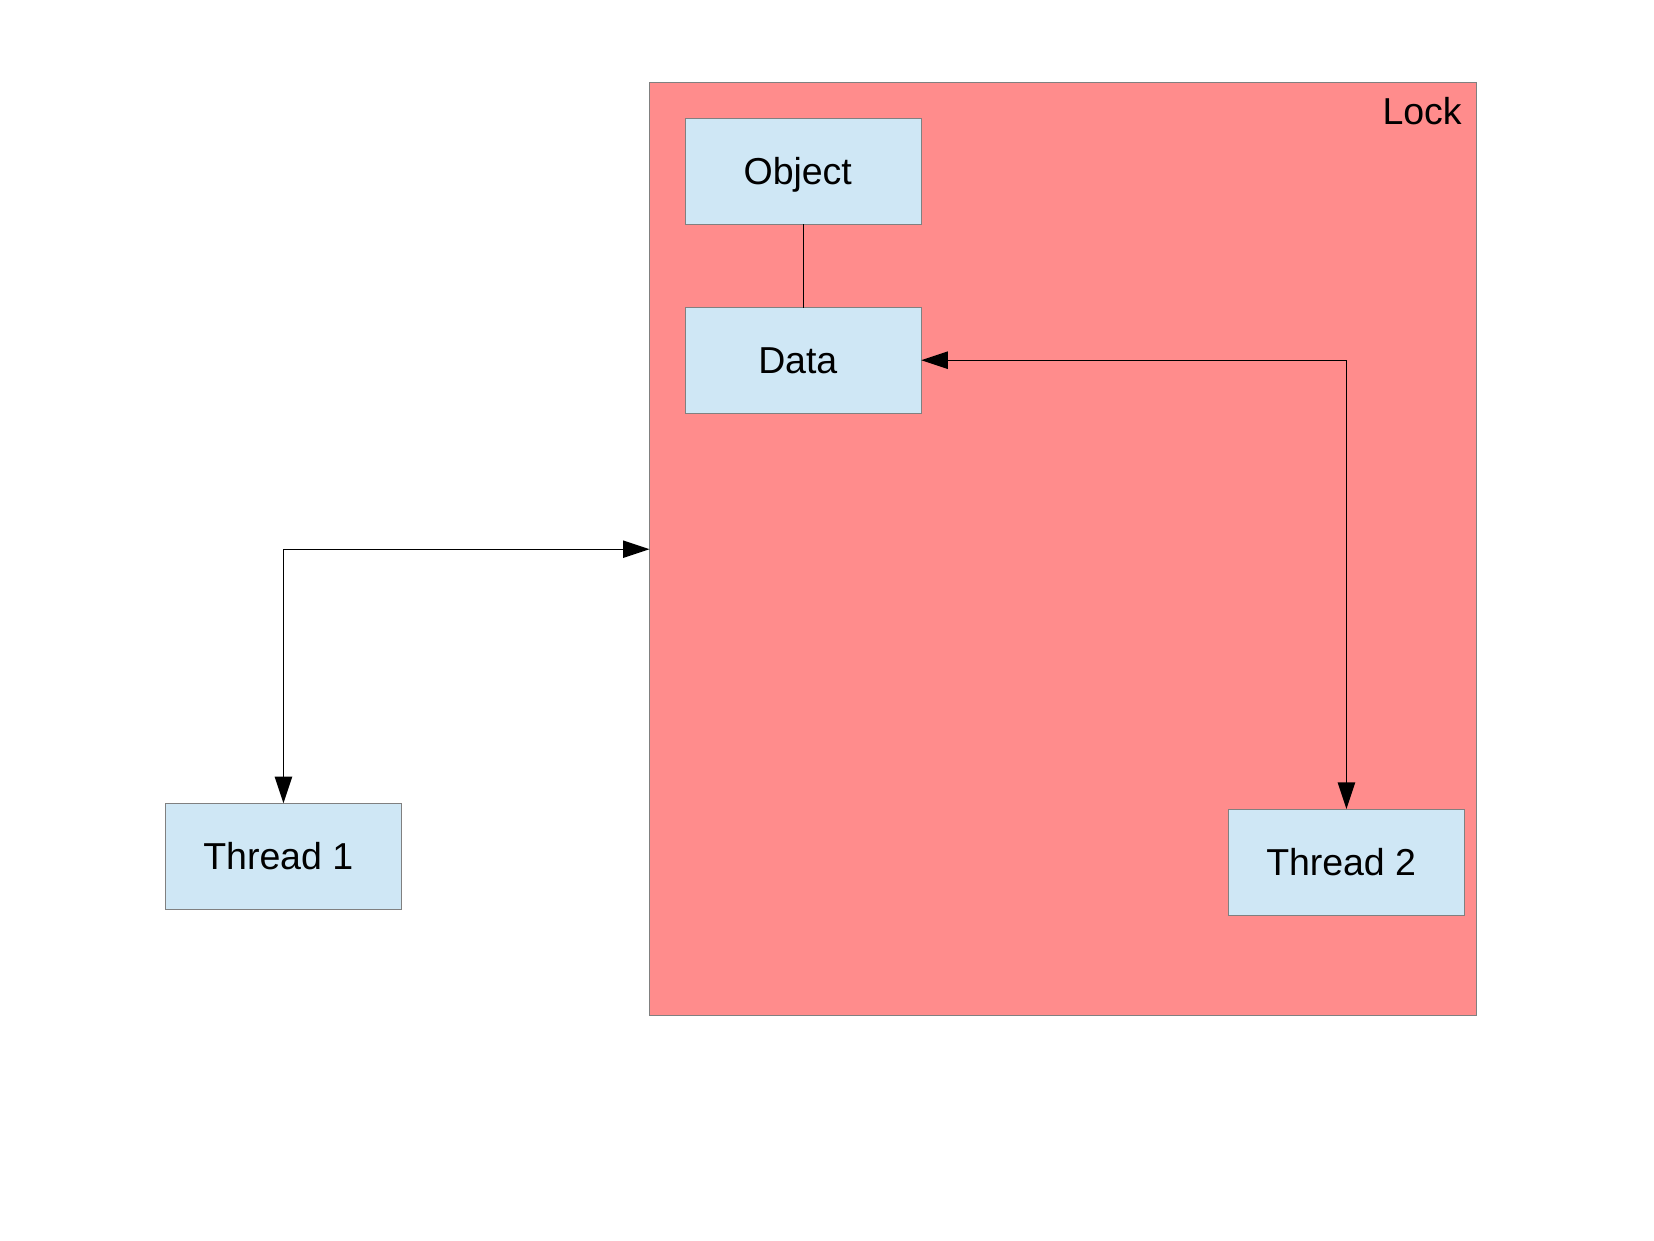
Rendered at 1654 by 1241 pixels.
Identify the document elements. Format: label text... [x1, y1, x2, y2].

text_box Thread 1 [165, 803, 402, 910]
text_box Thread 2 [1228, 809, 1465, 916]
text_box Object [685, 118, 922, 225]
text_box Lock [649, 82, 1477, 1016]
text_box Data [685, 307, 922, 414]
